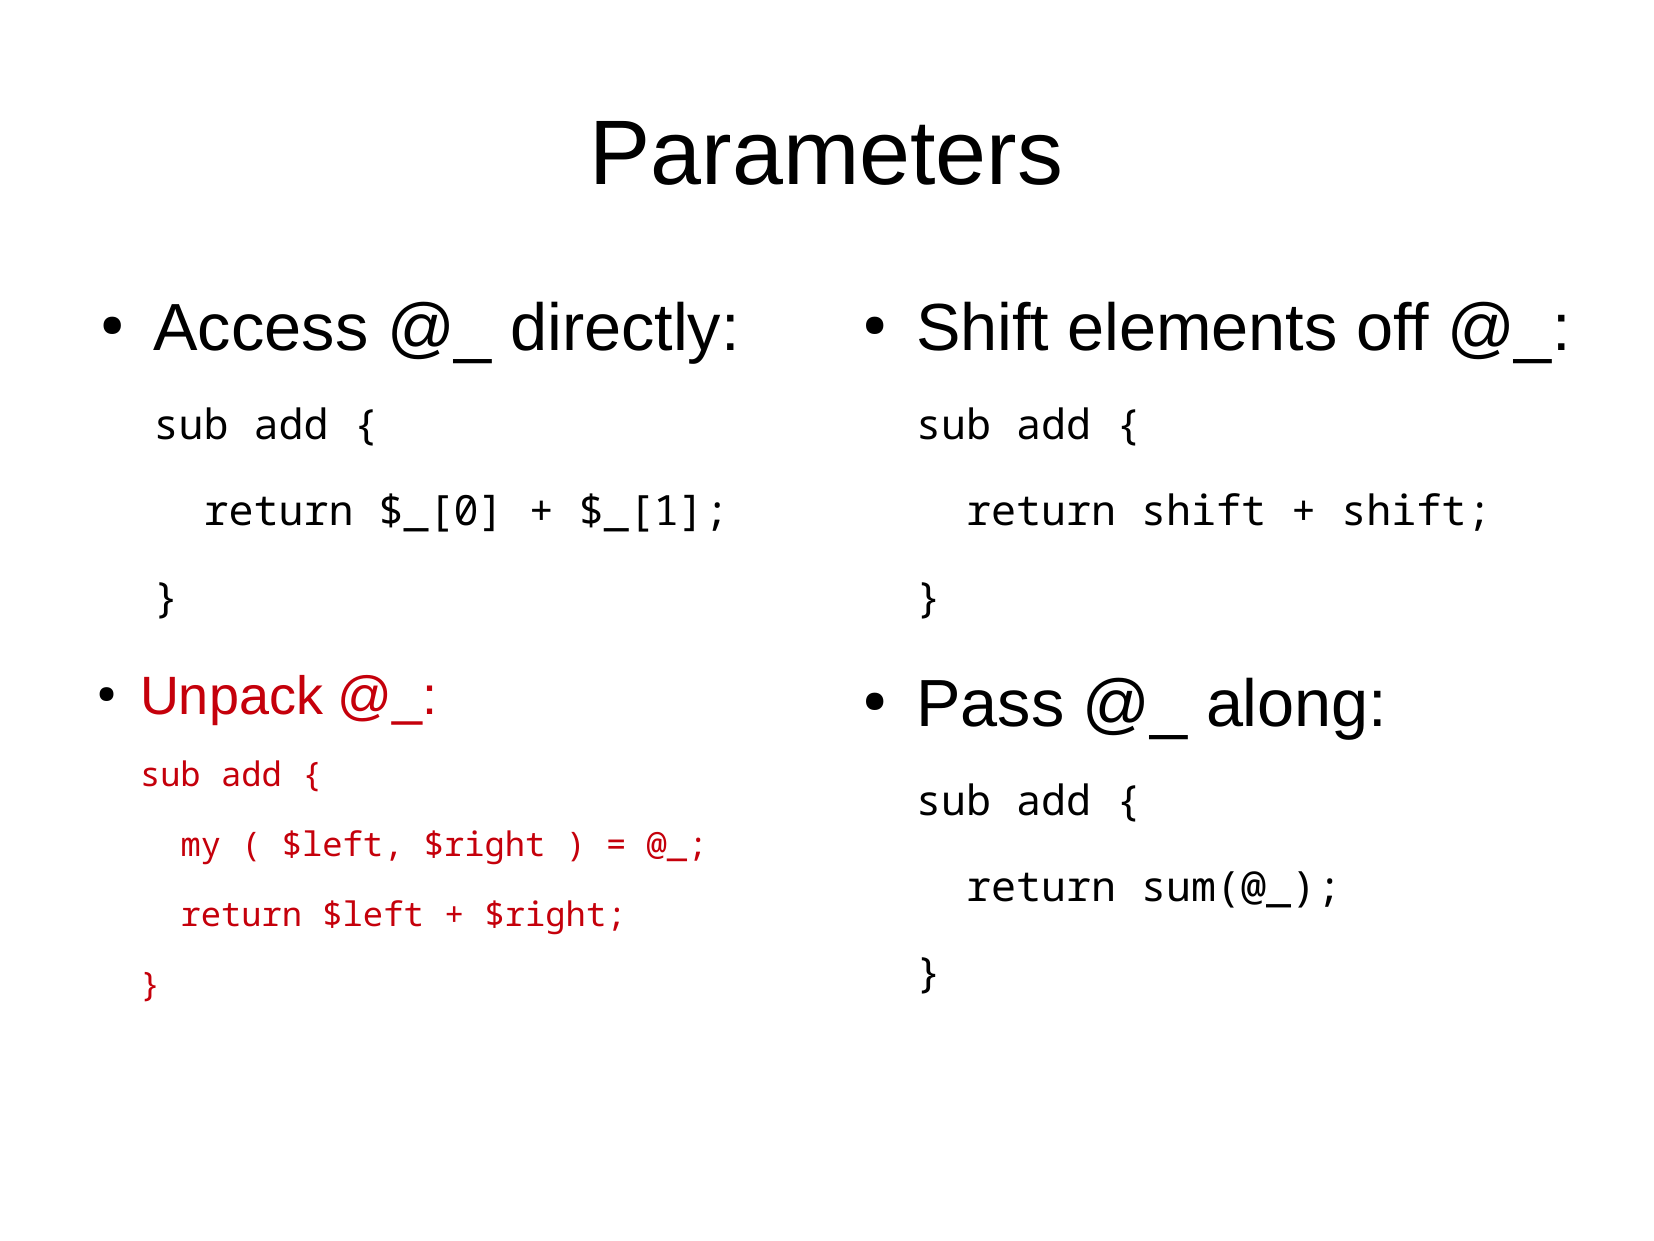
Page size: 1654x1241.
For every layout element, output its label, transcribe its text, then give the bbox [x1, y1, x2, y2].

list Shift elements off @_: sub add { return shift + shift; } [845, 290, 1572, 634]
title Parameters [82, 49, 1571, 257]
list Access @_ directly: sub add { return $_[0] + $_[1]; } [82, 290, 809, 634]
list Pass @_ along: sub add { return sum(@_); } [845, 665, 1572, 1009]
list Unpack @_: sub add { my ( $left, $right ) = @_; return $left + $right; } [82, 665, 809, 1009]
